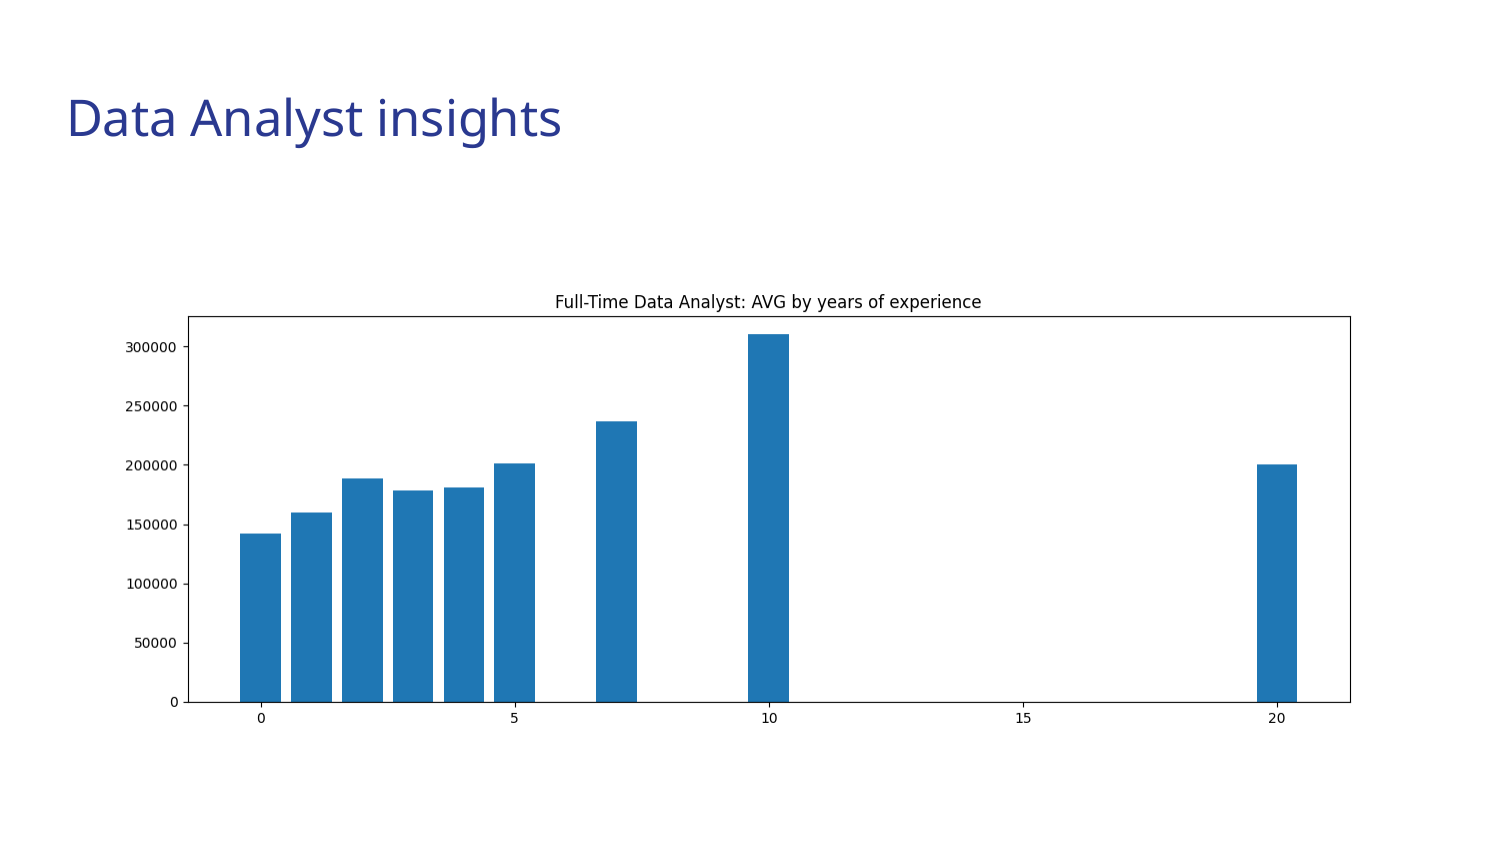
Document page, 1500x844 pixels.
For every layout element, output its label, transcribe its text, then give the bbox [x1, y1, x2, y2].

title Data Analyst insights [51, 67, 1449, 167]
picture [0, 256, 1500, 757]
